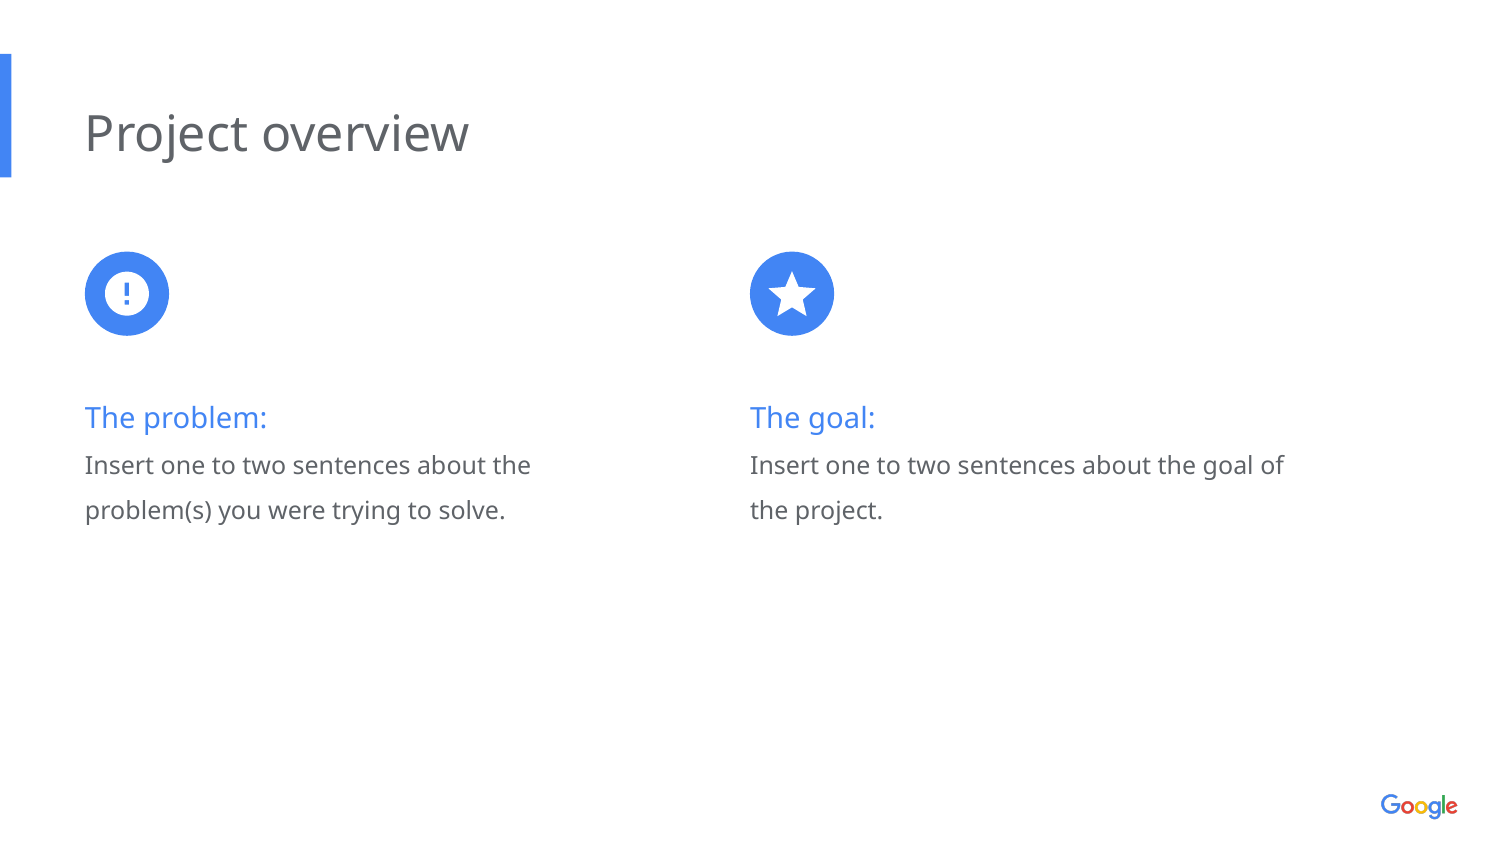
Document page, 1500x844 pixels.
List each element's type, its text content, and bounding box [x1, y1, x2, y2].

text_box [84, 251, 170, 336]
text_box [749, 251, 835, 336]
text_box The problem: Insert one to two sentences about the problem(s) you were trying to solve. [84, 367, 651, 540]
picture [1381, 794, 1458, 820]
text_box The goal: Insert one to two sentences about the goal of the project. [750, 367, 1316, 540]
text_box Project overview [84, 85, 1095, 177]
